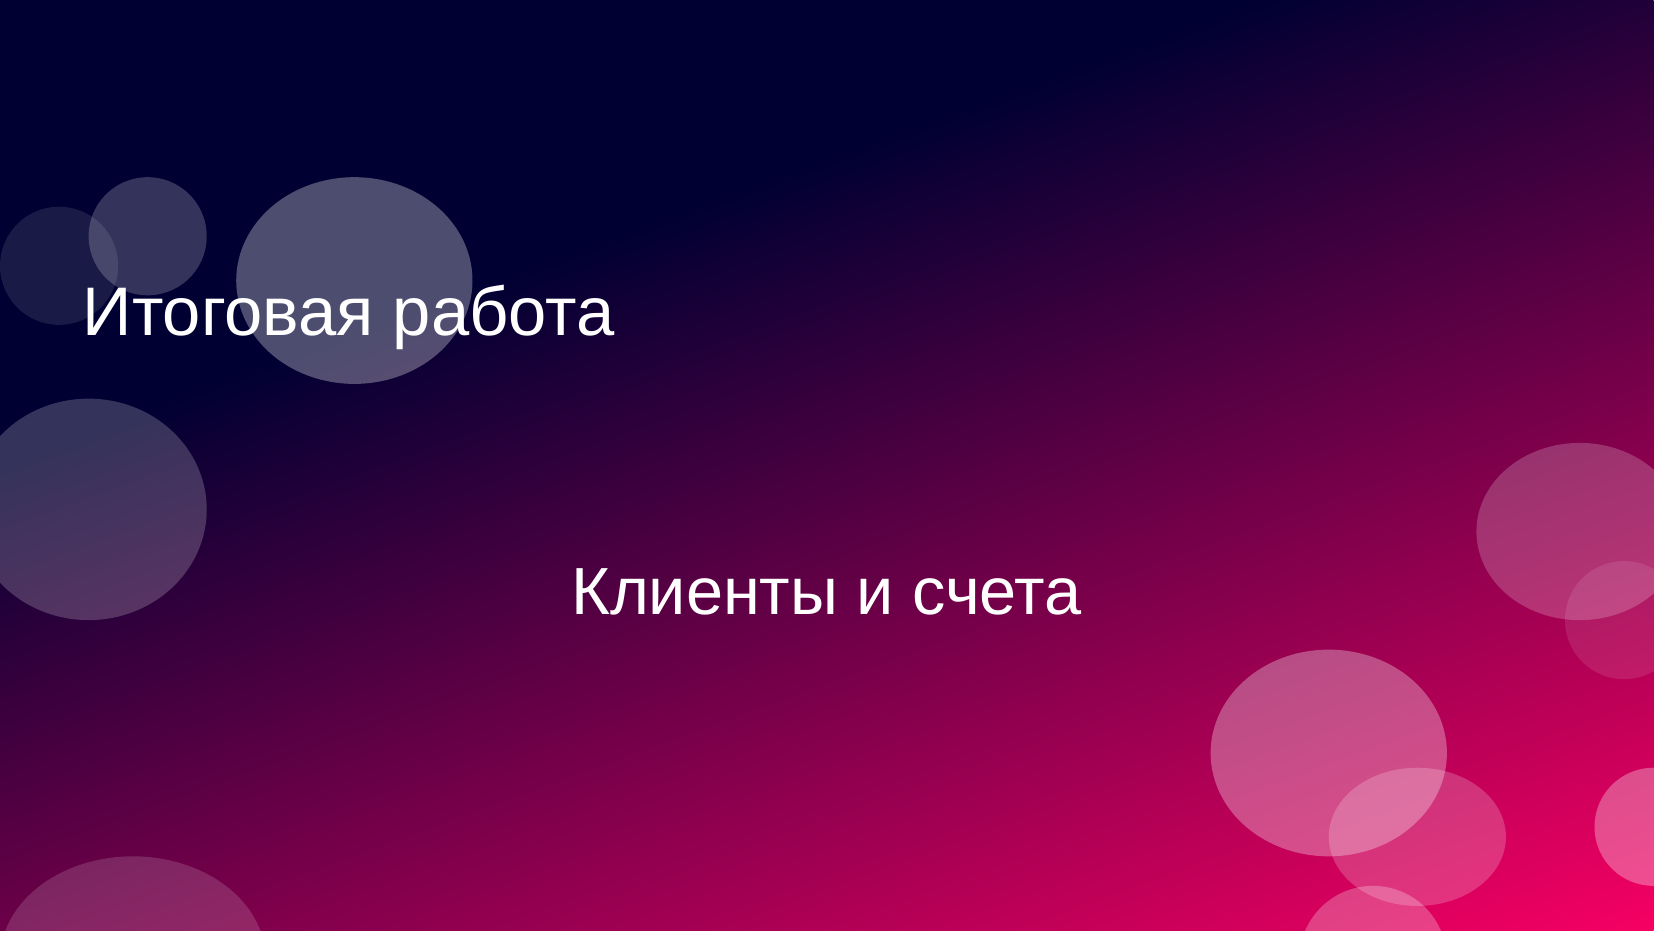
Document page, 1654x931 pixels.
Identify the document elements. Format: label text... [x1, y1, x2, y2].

subtitle Клиенты и счета [82, 425, 1571, 758]
title Итоговая работа [82, 234, 1571, 390]
